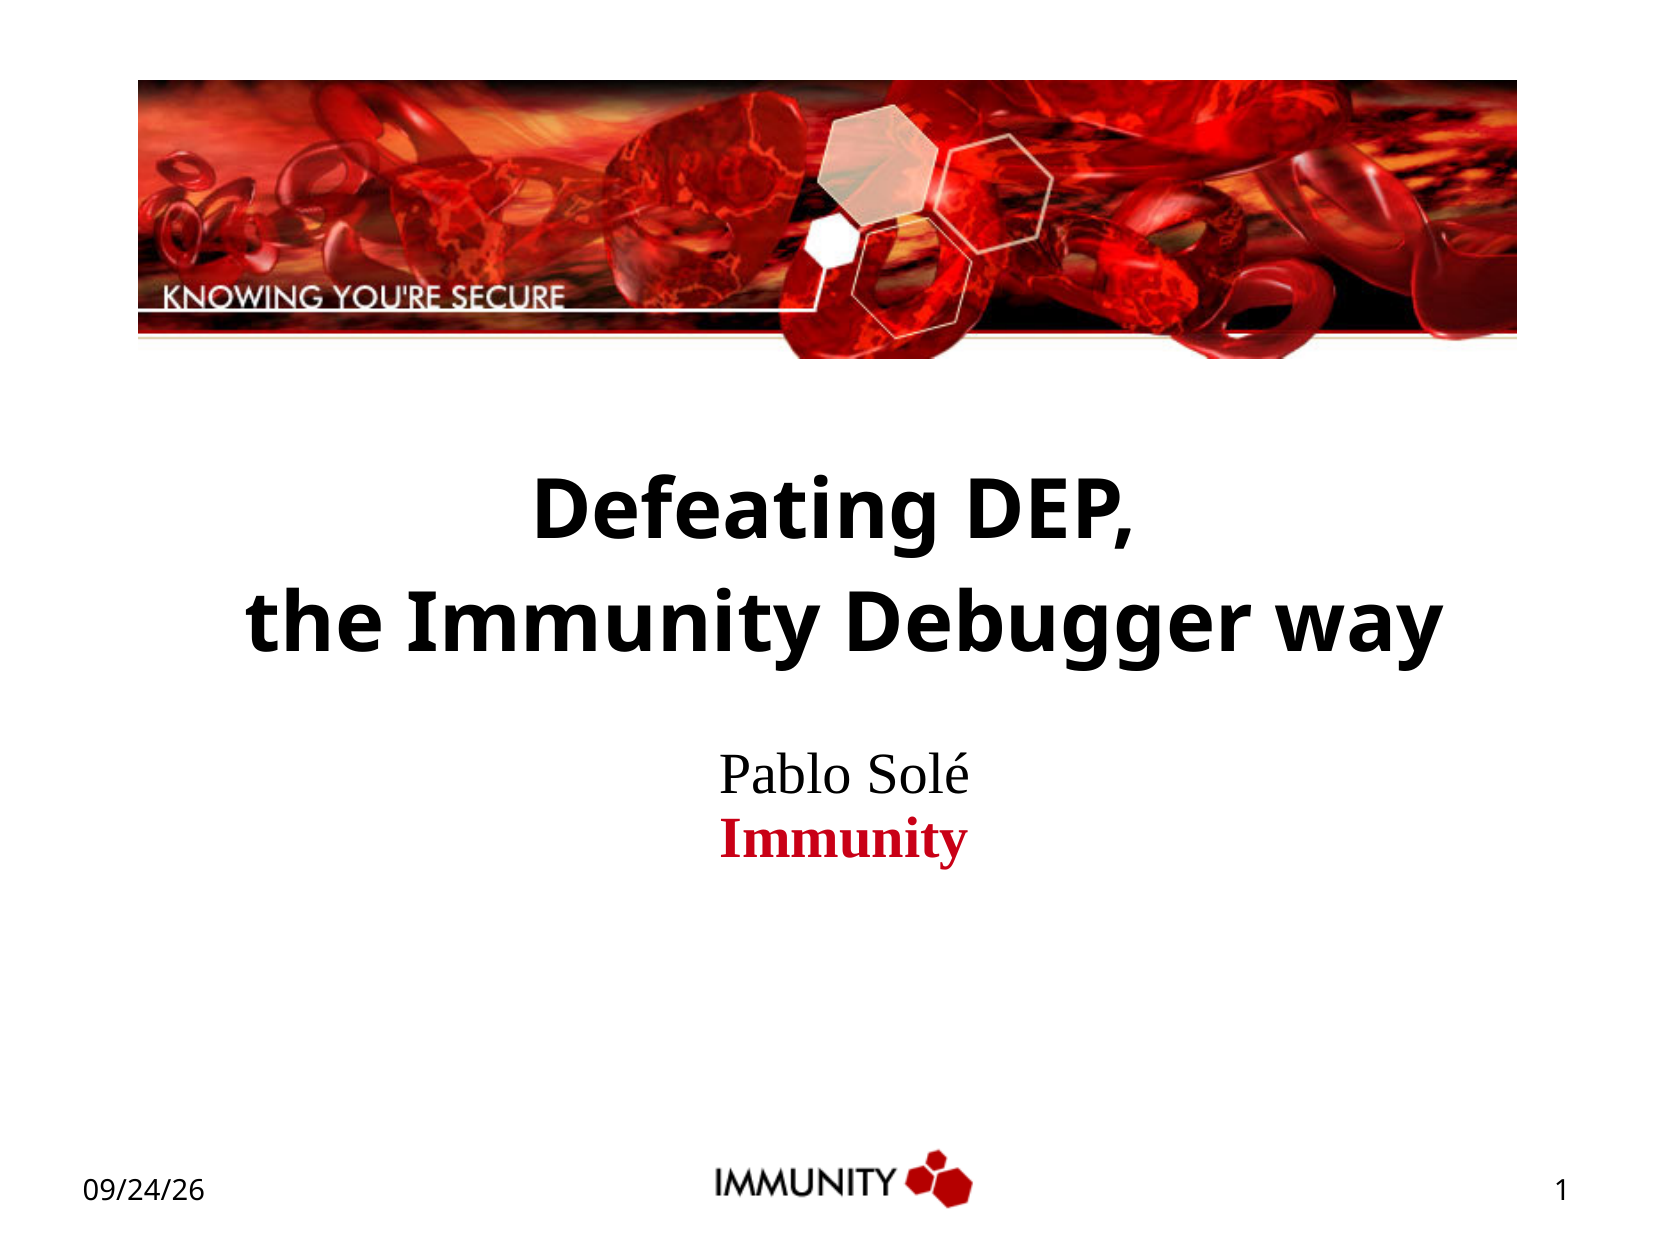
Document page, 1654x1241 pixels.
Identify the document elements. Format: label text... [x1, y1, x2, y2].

subtitle Defeating DEP, the Immunity Debugger way Pablo Solé Immunity [82, 297, 1571, 1102]
picture [138, 80, 1517, 359]
picture [694, 1130, 984, 1235]
